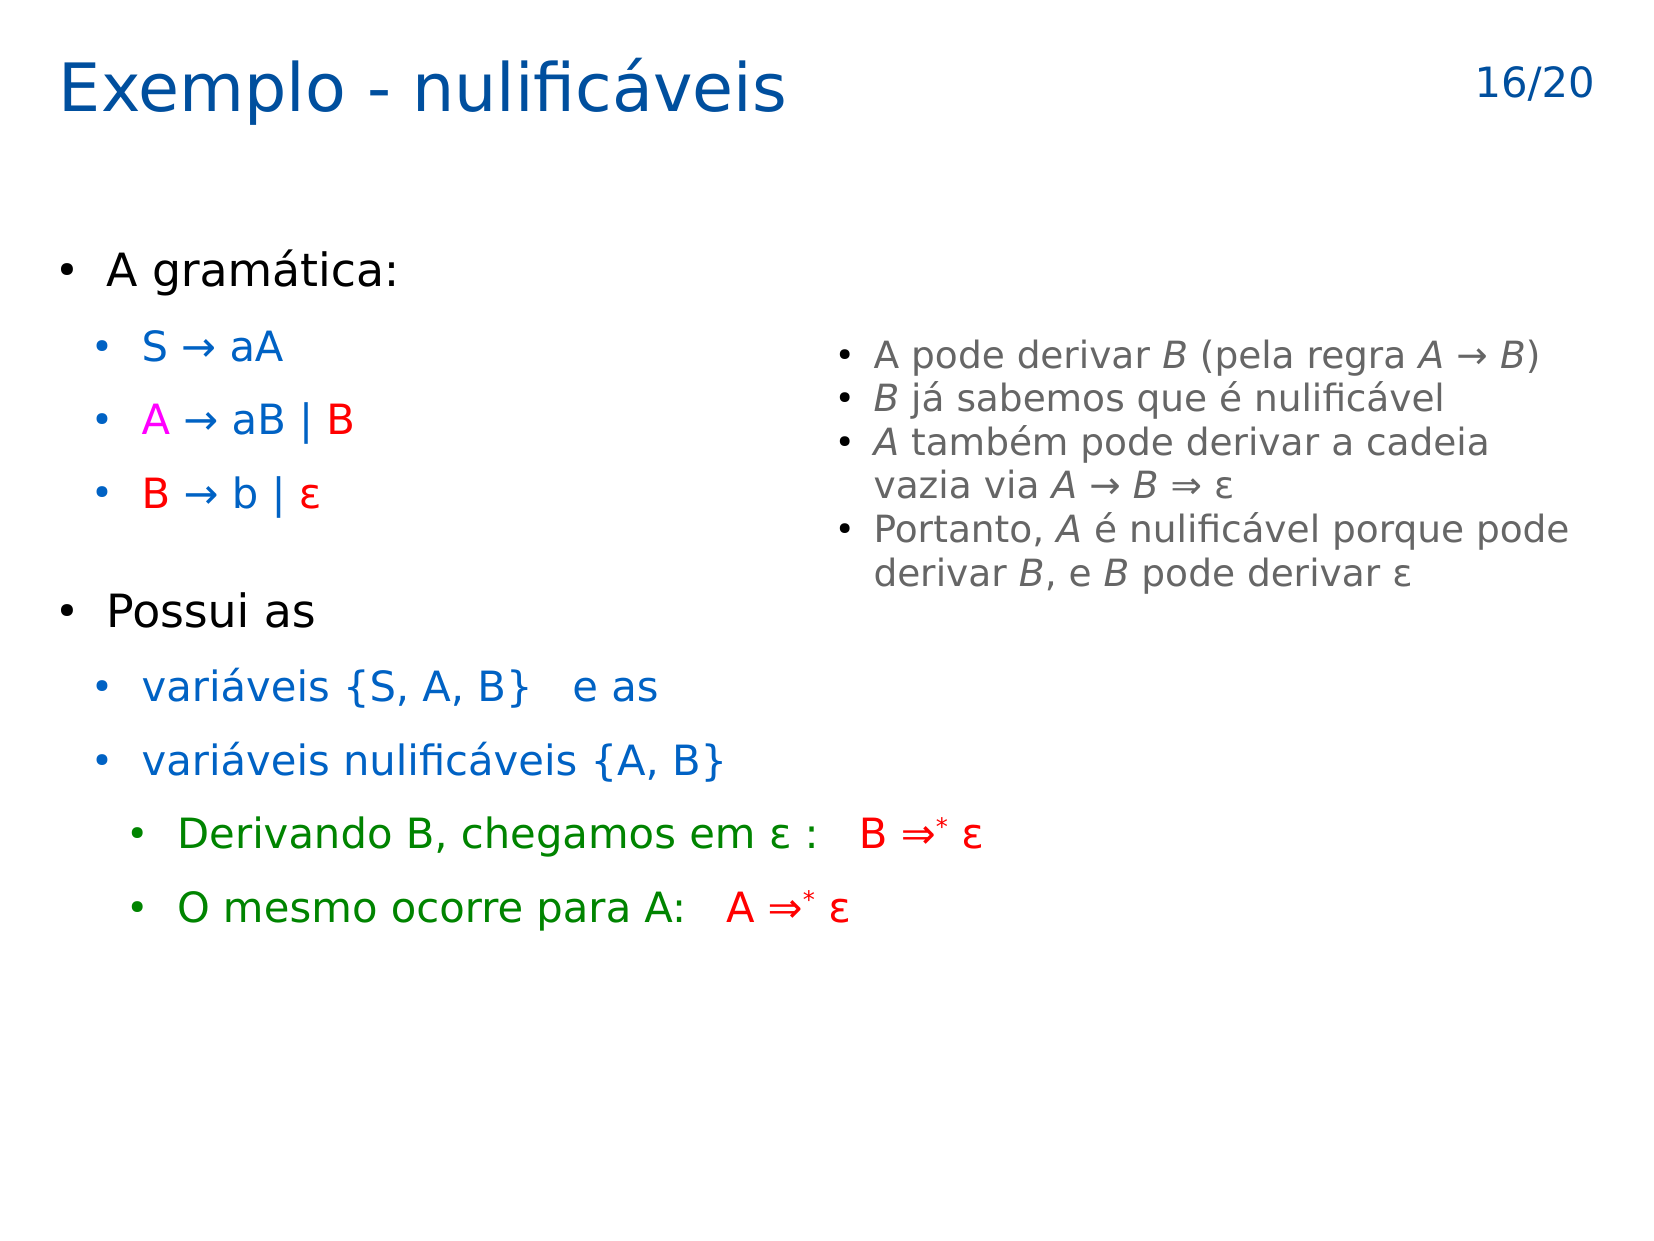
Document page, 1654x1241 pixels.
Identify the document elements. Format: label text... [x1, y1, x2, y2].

title Exemplo - nulificáveis [59, 29, 1625, 148]
text_box A pode derivar B (pela regra A → B) B já sabemos que é nulificável A também pode derivar a cadeia vazia via A → B ⇒ ε Portanto, A é nulificável porque pode derivar B, e B pode derivar ε [823, 326, 1616, 603]
list A gramática: S → aA A → aB | B B → b | ε Possui as variáveis {S, A, B} e as variáveis nulificáveis {A, B} Derivando B, chegamos em ε : B ⇒* ε O mesmo ocorre para A: A ⇒* ε [59, 236, 1595, 1211]
